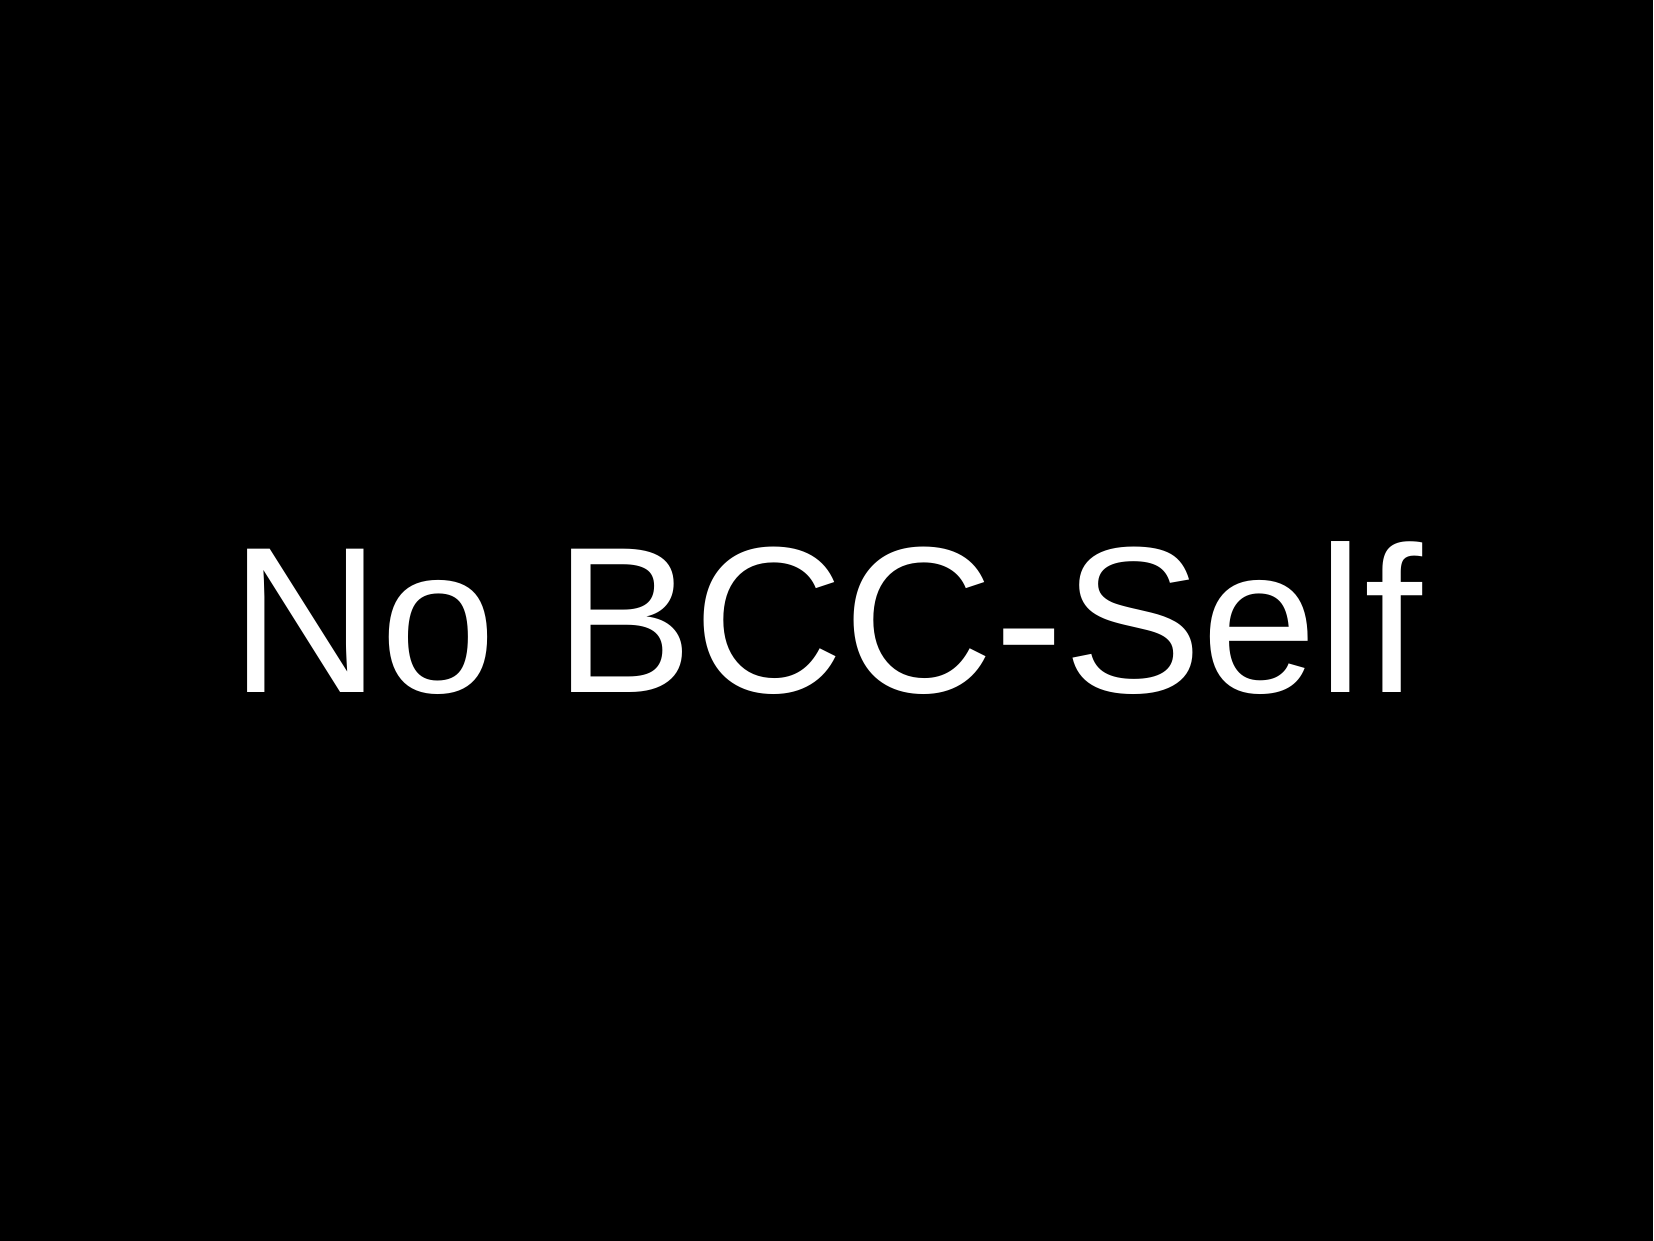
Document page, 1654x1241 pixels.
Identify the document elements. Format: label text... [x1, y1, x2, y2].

title No BCC-Self [82, 101, 1571, 1140]
